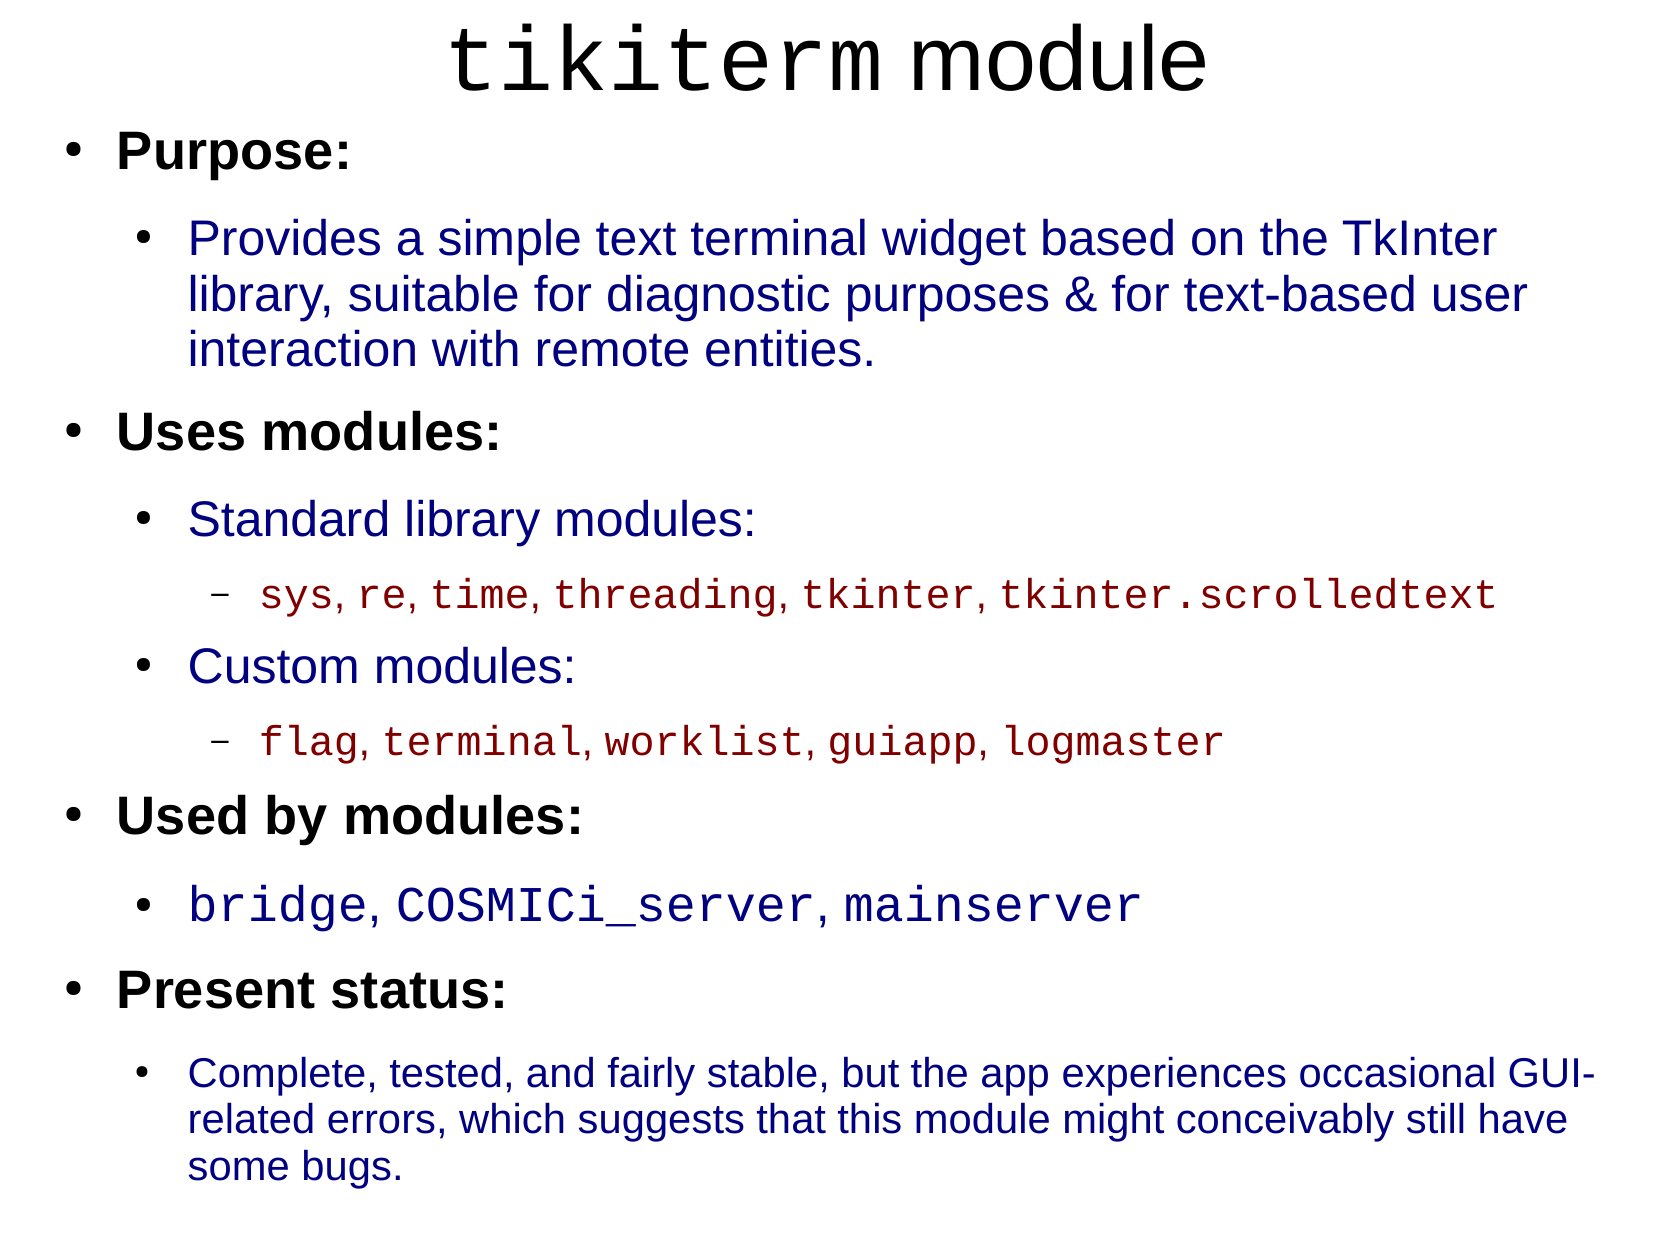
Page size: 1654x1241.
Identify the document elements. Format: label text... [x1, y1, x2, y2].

title tikiterm module [82, 7, 1571, 119]
list Purpose: Provides a simple text terminal widget based on the TkInter library, suitable for diagnostic purposes & for text-based user interaction with remote entities. Uses modules: Standard library modules: sys, re, time, threading, tkinter, tkinter.scrolledtext Custom modules: flag, terminal, worklist, guiapp, logmaster Used by modules: bridge, COSMICi_server, mainserver Present status: Complete, tested, and fairly stable, but the app experiences occasional GUI-related errors, which suggests that this module might conceivably still have some bugs. [46, 120, 1605, 1221]
